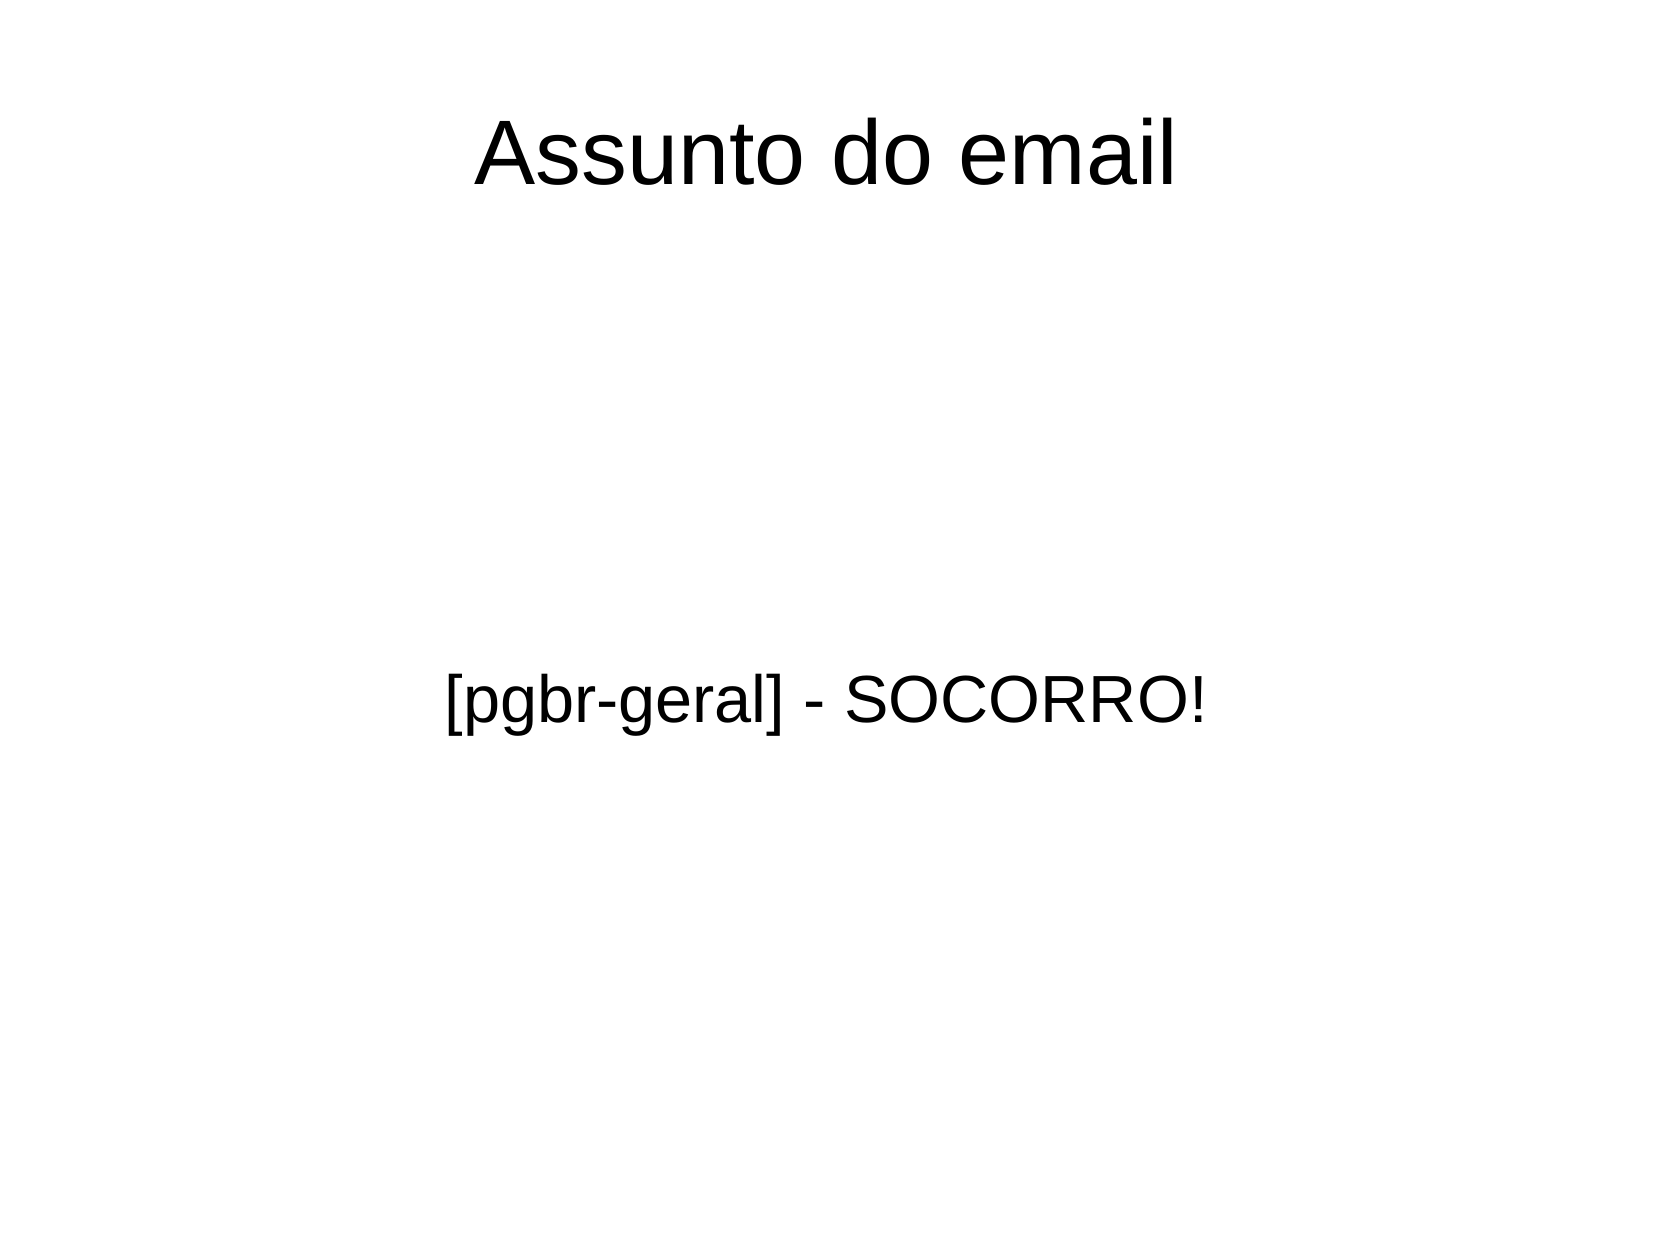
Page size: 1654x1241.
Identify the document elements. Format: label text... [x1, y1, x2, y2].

title Assunto do email [82, 56, 1571, 250]
subtitle [pgbr-geral] - SOCORRO! [82, 290, 1571, 1109]
text_box [76, 206, 1566, 1011]
